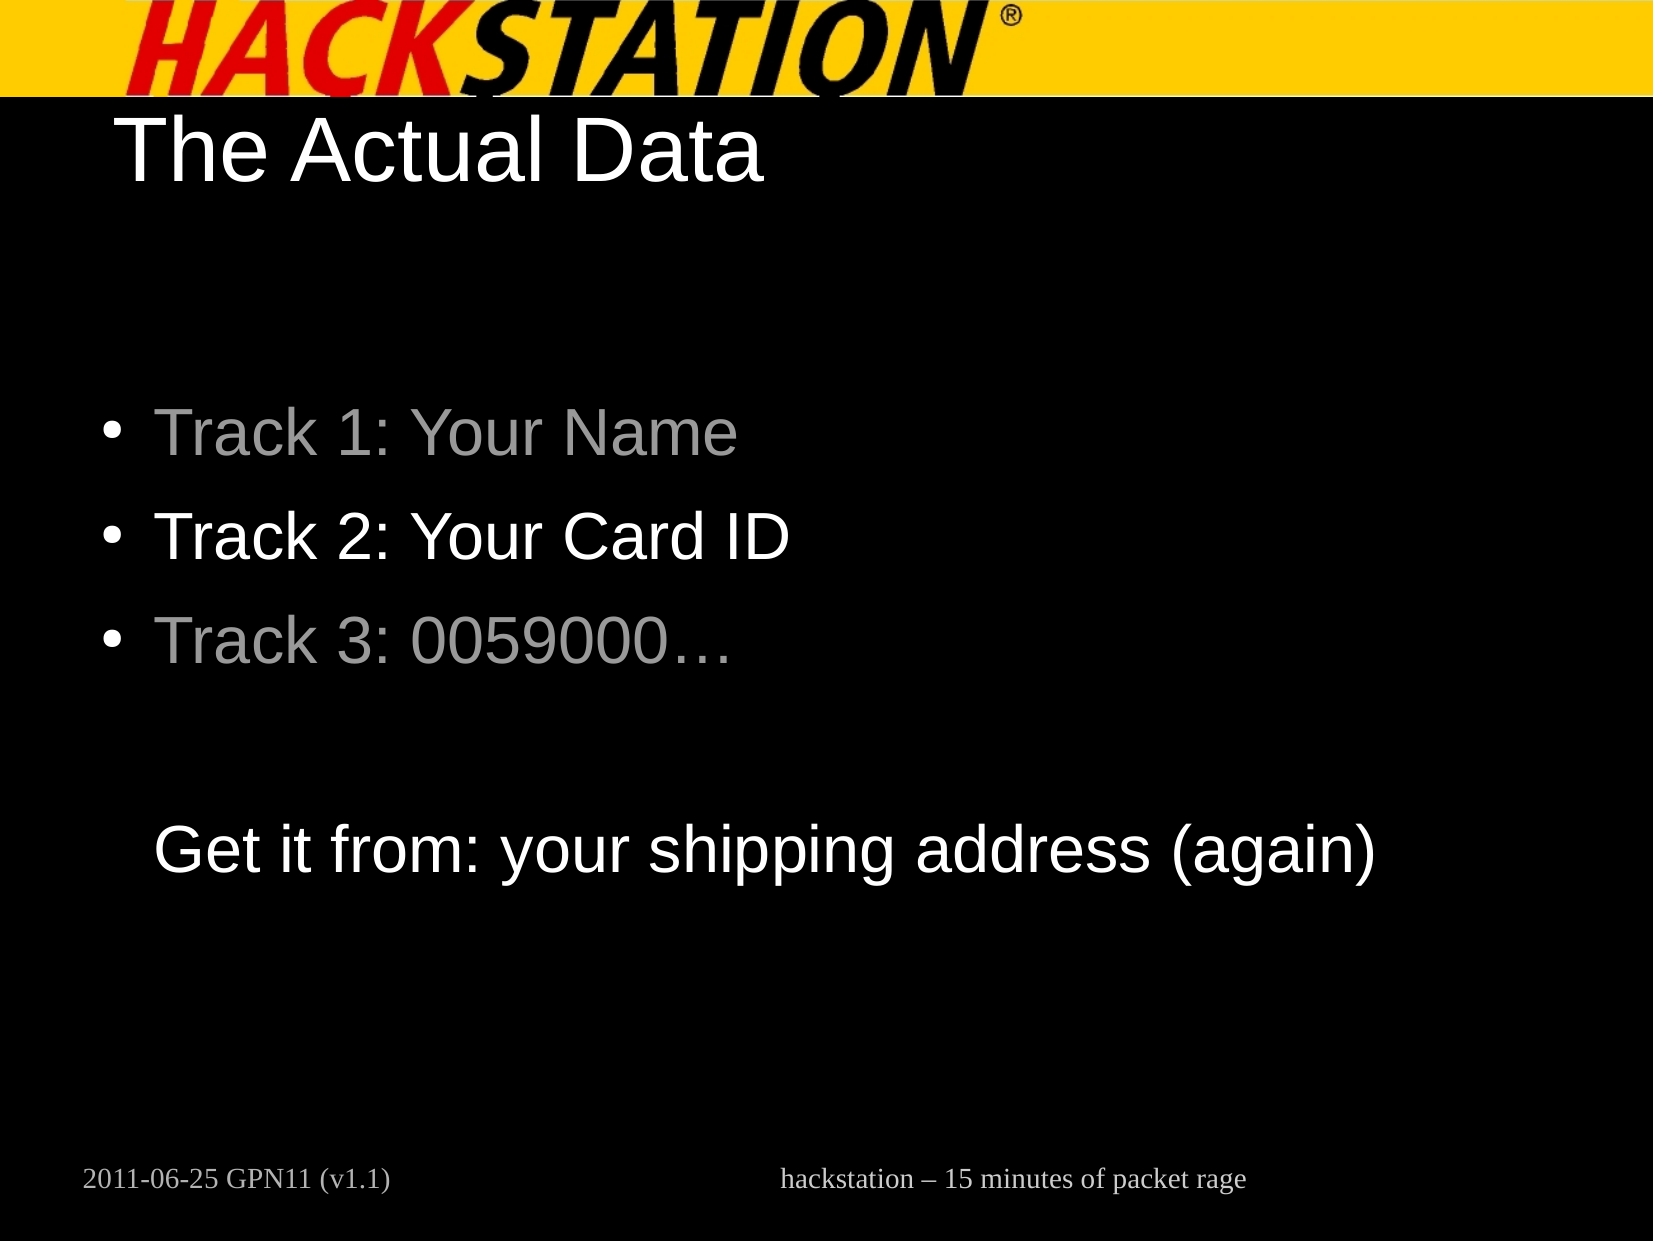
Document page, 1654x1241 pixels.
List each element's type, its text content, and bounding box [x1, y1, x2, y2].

list Track 1: Your Name Track 2: Your Card ID Track 3: 0059000… Get it from: your shipping address (again) [82, 290, 1571, 1109]
title The Actual Data [112, 75, 1571, 226]
picture [0, 0, 1653, 97]
